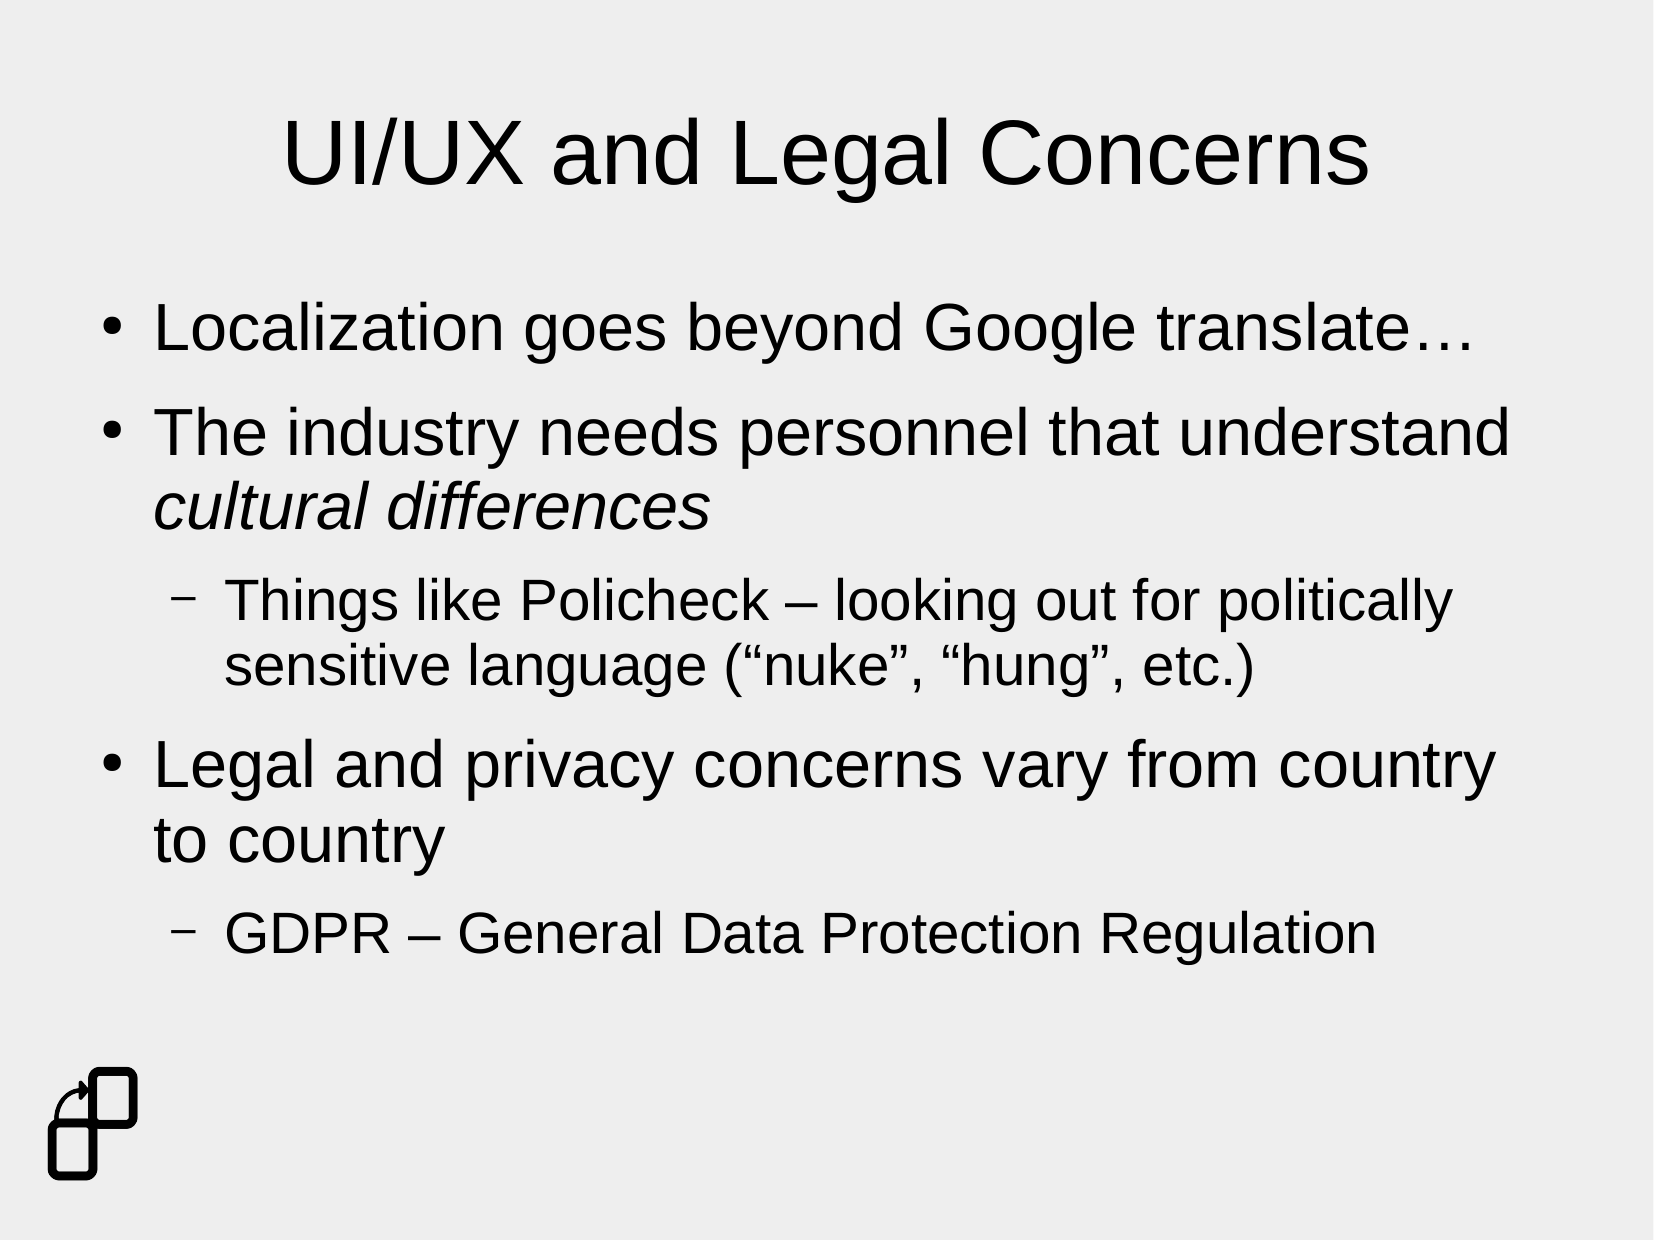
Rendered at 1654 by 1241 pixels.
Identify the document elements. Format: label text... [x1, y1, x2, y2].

picture [30, 1062, 153, 1186]
title UI/UX and Legal Concerns [82, 49, 1571, 257]
list Localization goes beyond Google translate… The industry needs personnel that understand cultural differences Things like Policheck – looking out for politically sensitive language (“nuke”, “hung”, etc.) Legal and privacy concerns vary from country to country GDPR – General Data Protection Regulation [82, 290, 1571, 1010]
